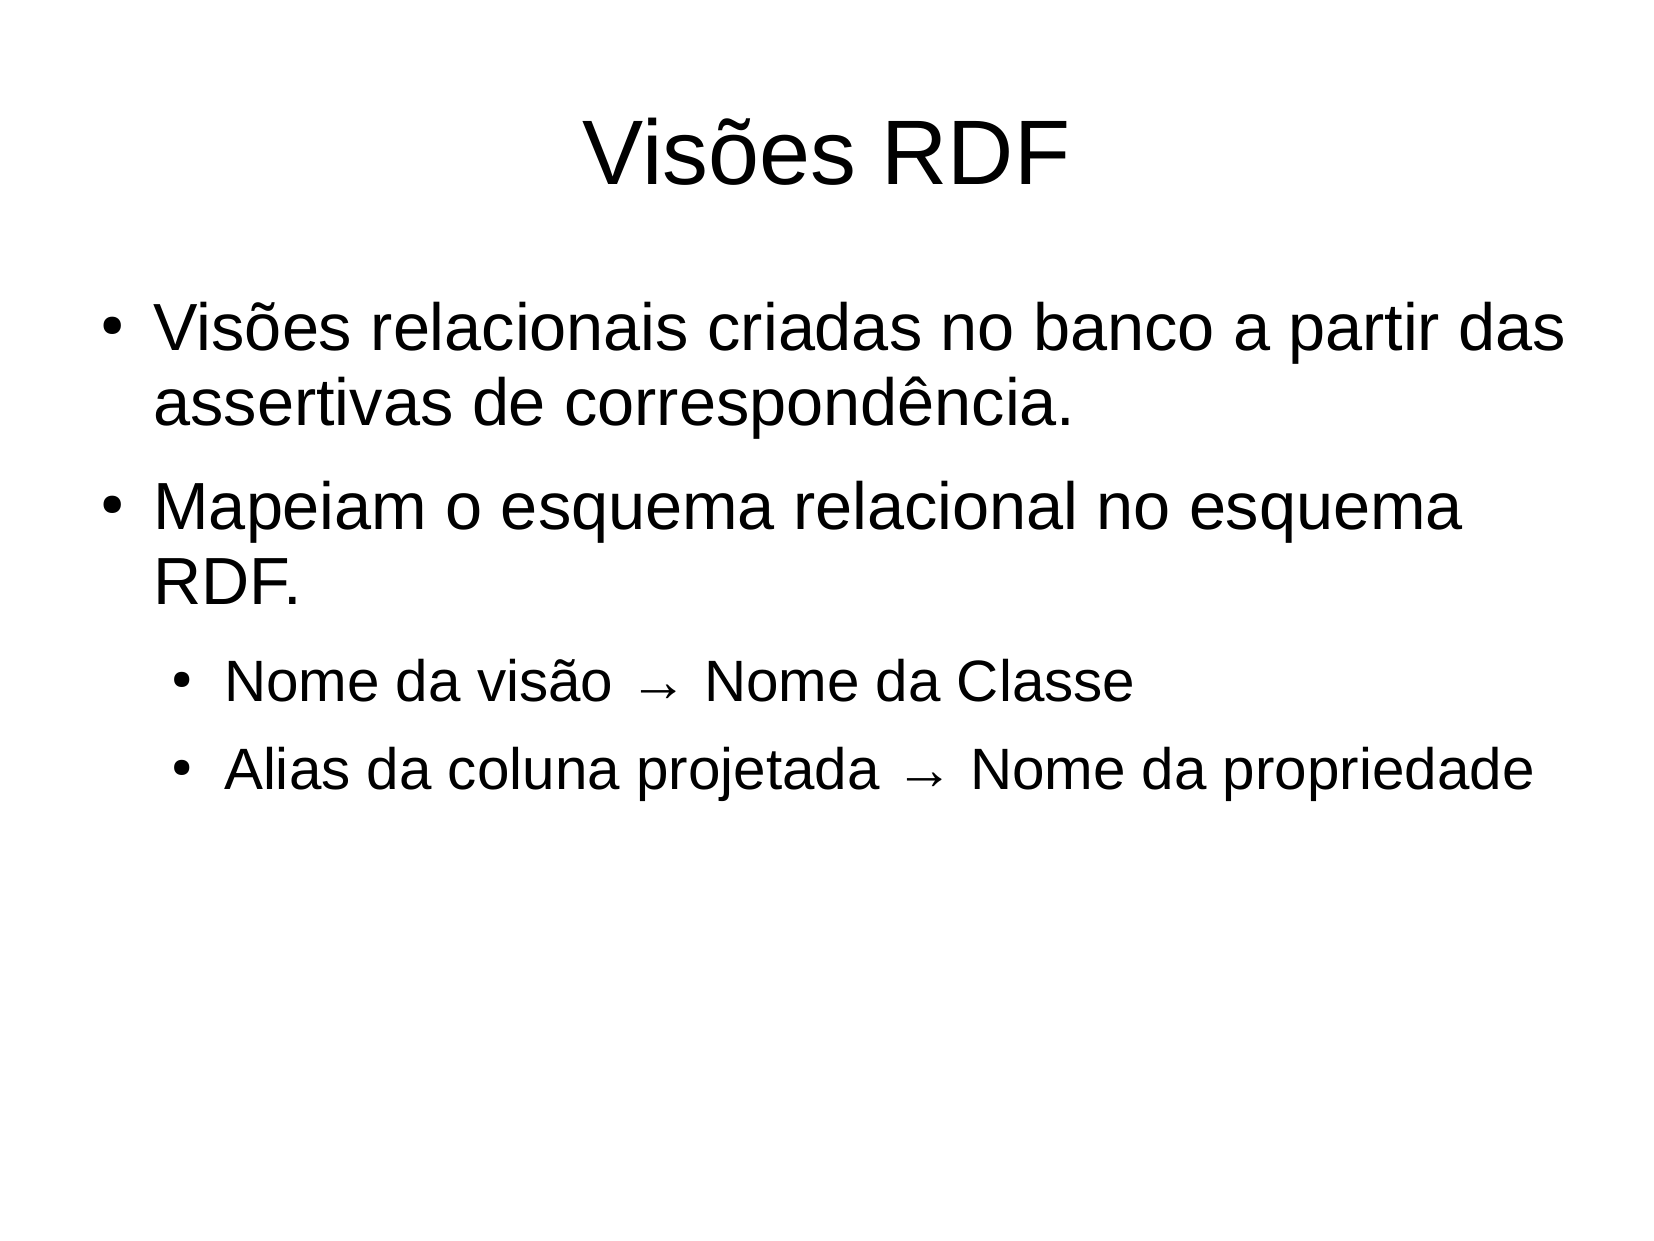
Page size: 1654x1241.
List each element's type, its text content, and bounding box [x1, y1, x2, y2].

list Visões relacionais criadas no banco a partir das assertivas de correspondência. Mapeiam o esquema relacional no esquema RDF. Nome da visão → Nome da Classe Alias da coluna projetada → Nome da propriedade [82, 290, 1571, 1109]
title Visões RDF [82, 49, 1571, 257]
